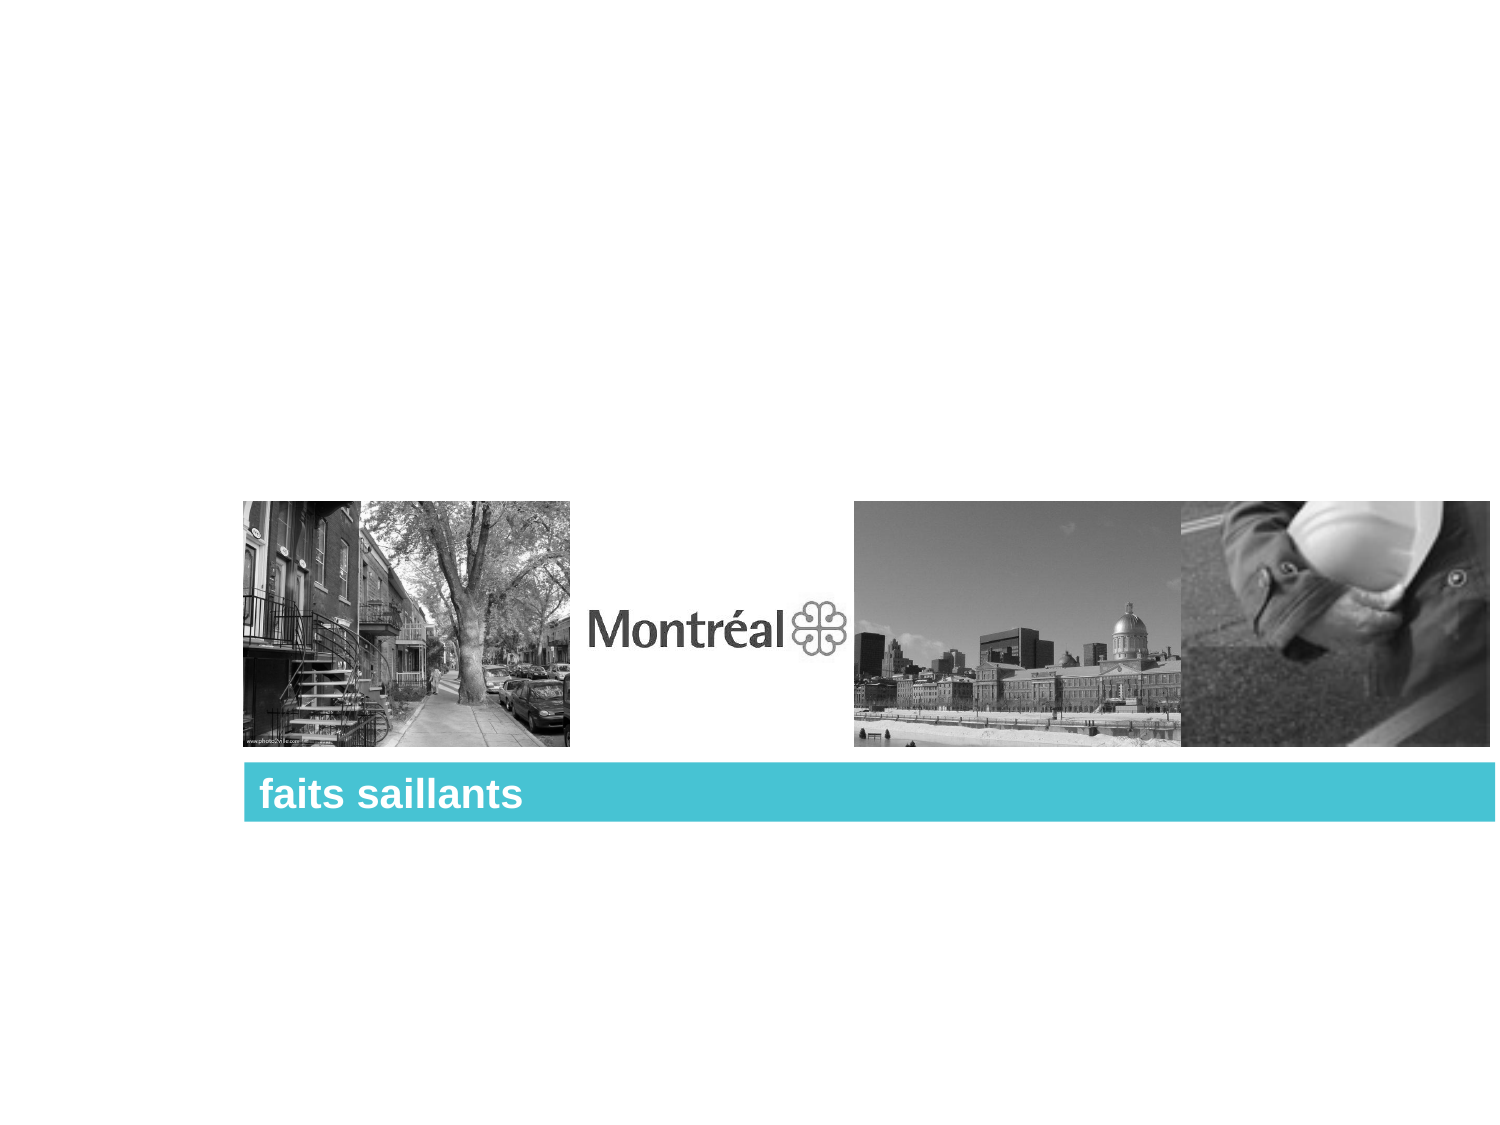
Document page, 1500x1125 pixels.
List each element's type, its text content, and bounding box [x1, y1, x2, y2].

picture [243, 501, 570, 747]
picture [575, 501, 1490, 747]
title faits saillants [244, 762, 1496, 822]
